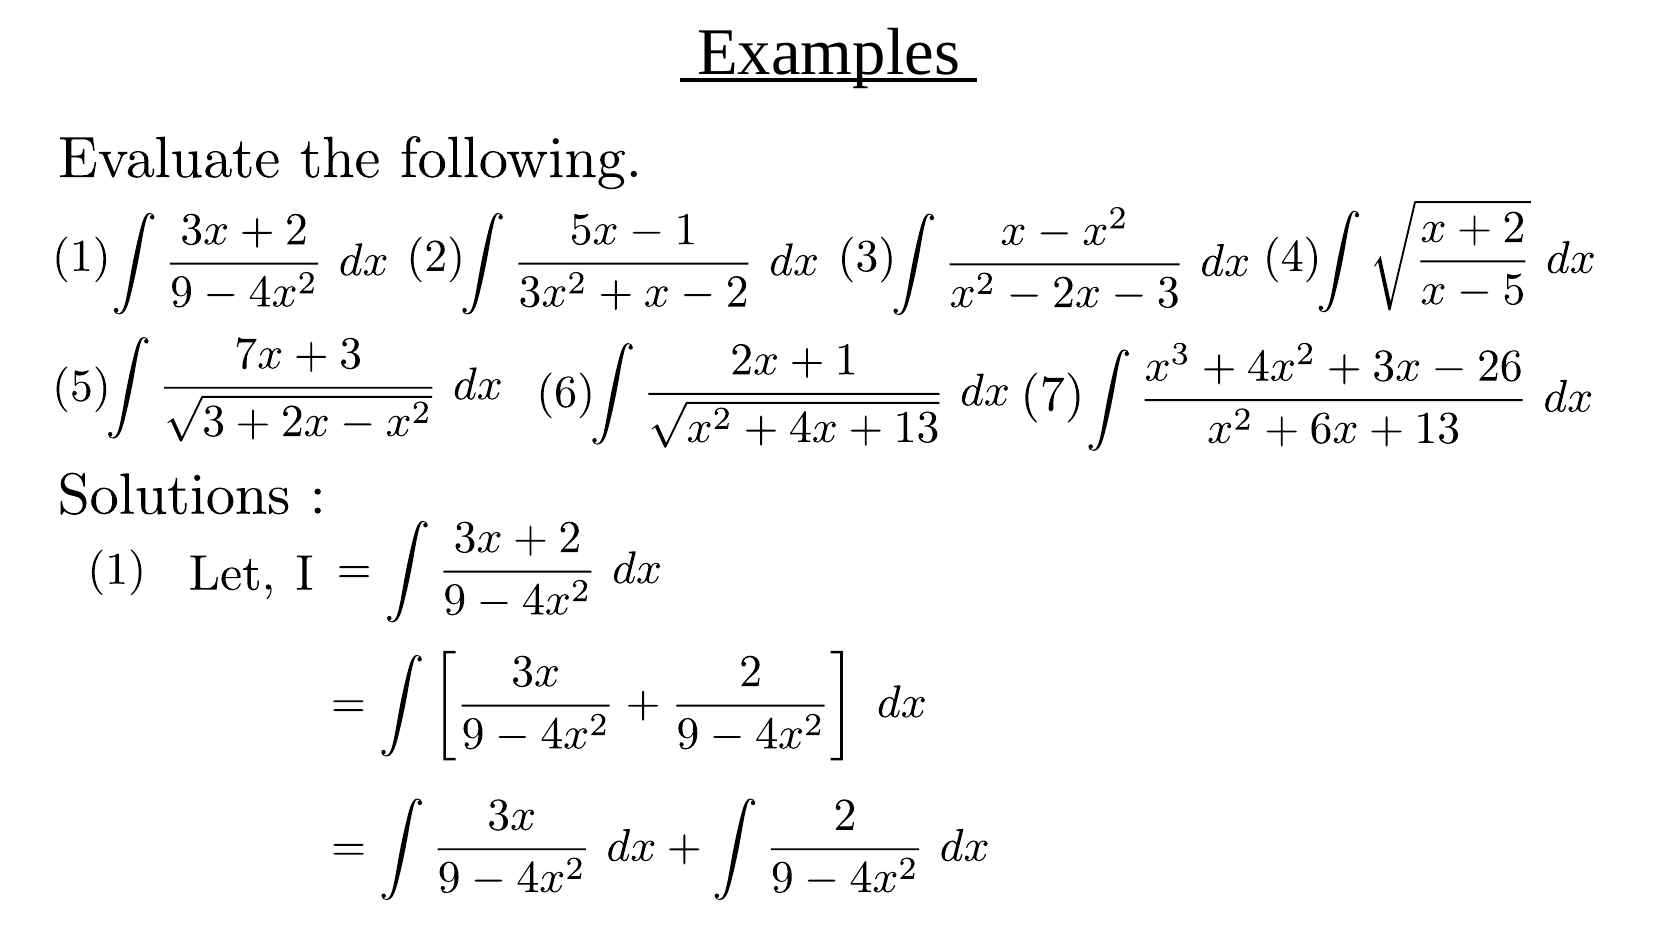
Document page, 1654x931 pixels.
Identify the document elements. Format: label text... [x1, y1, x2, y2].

text_box [1023, 372, 1080, 423]
text_box [333, 798, 988, 901]
subtitle [59, 117, 1607, 910]
text_box [338, 520, 661, 623]
text_box [408, 212, 818, 315]
title Examples [84, 10, 1574, 94]
text_box [60, 135, 638, 190]
text_box [113, 212, 387, 315]
text_box [54, 236, 107, 283]
text_box [332, 650, 925, 761]
text_box [89, 549, 142, 596]
text_box [1088, 342, 1592, 451]
text_box [839, 236, 892, 283]
text_box [60, 472, 321, 515]
text_box [893, 206, 1249, 316]
text_box [296, 555, 313, 590]
text_box [1265, 236, 1317, 283]
text_box [190, 555, 272, 600]
text_box [1318, 201, 1594, 313]
text_box [538, 343, 1008, 448]
text_box [54, 336, 501, 442]
